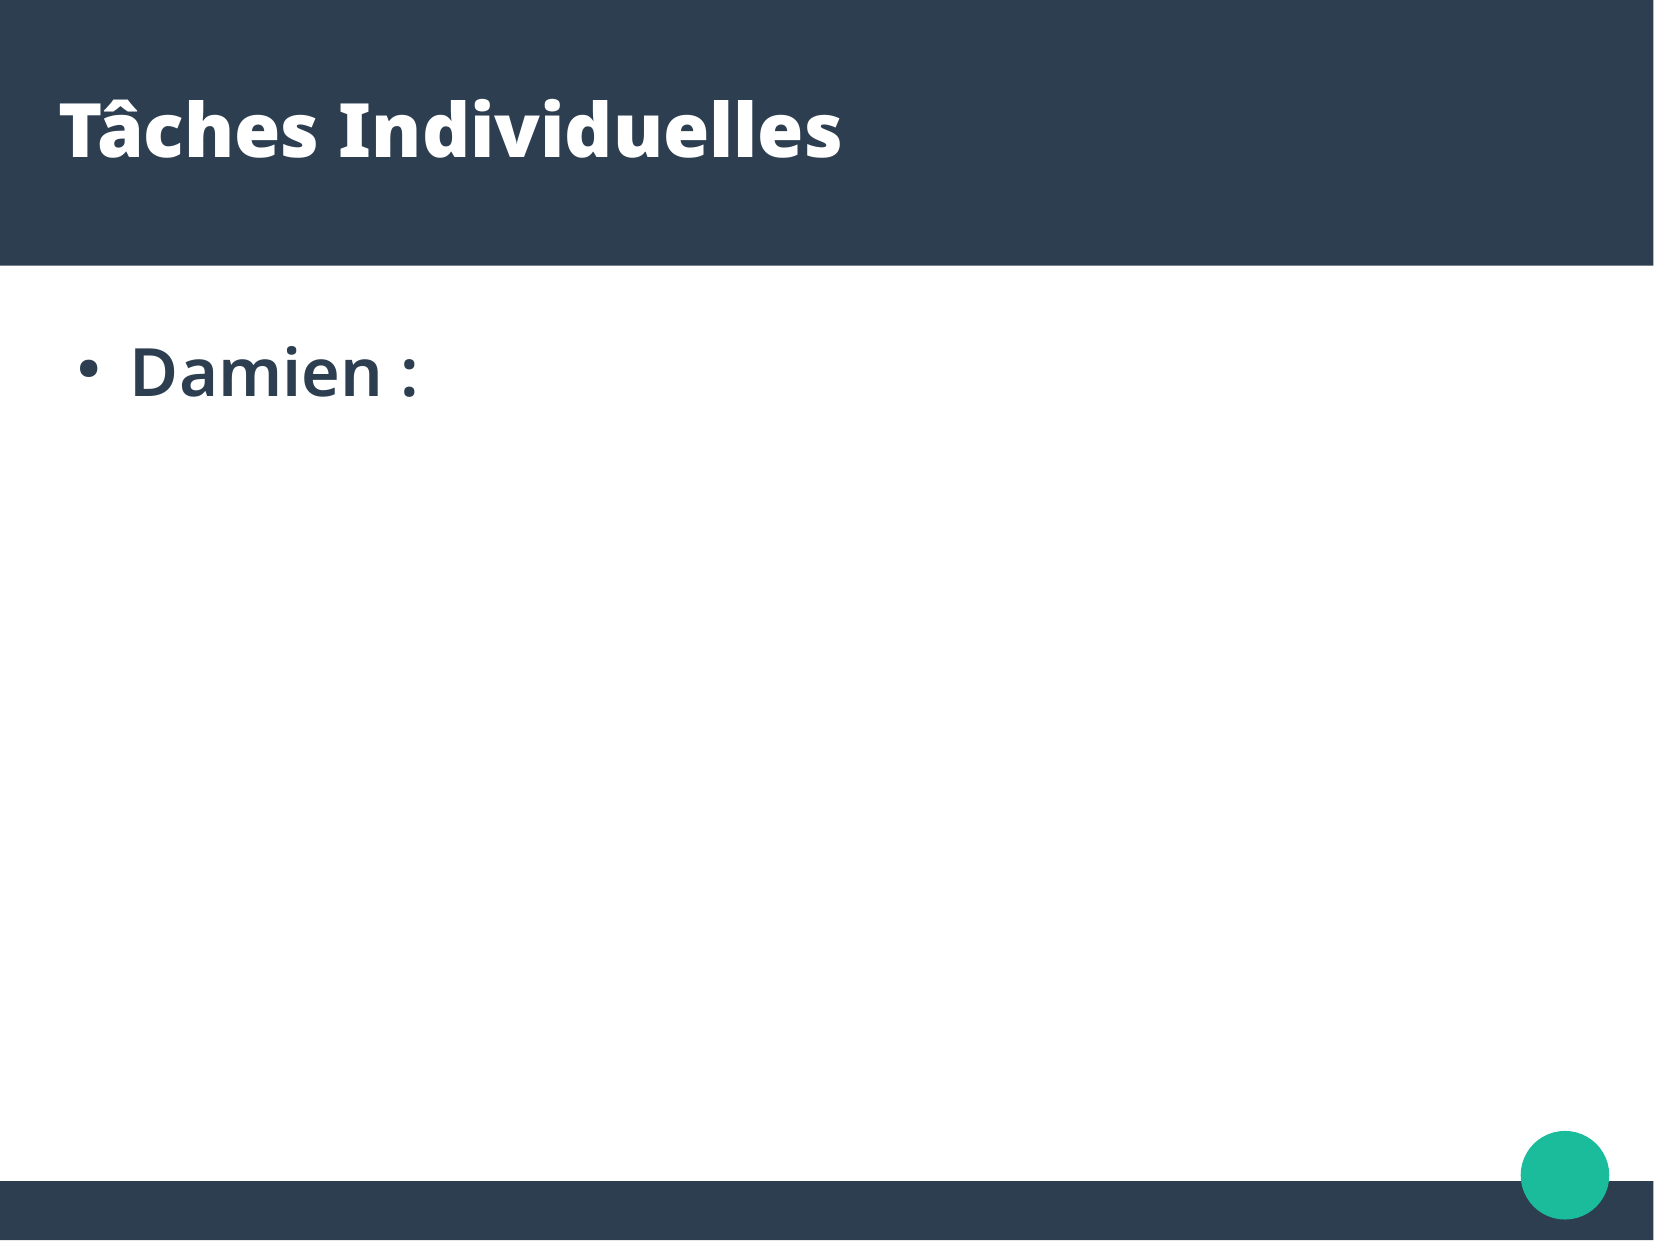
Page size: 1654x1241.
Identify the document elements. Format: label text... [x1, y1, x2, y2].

list Damien : [59, 324, 1595, 1152]
title Tâches Individuelles [59, 49, 1595, 207]
